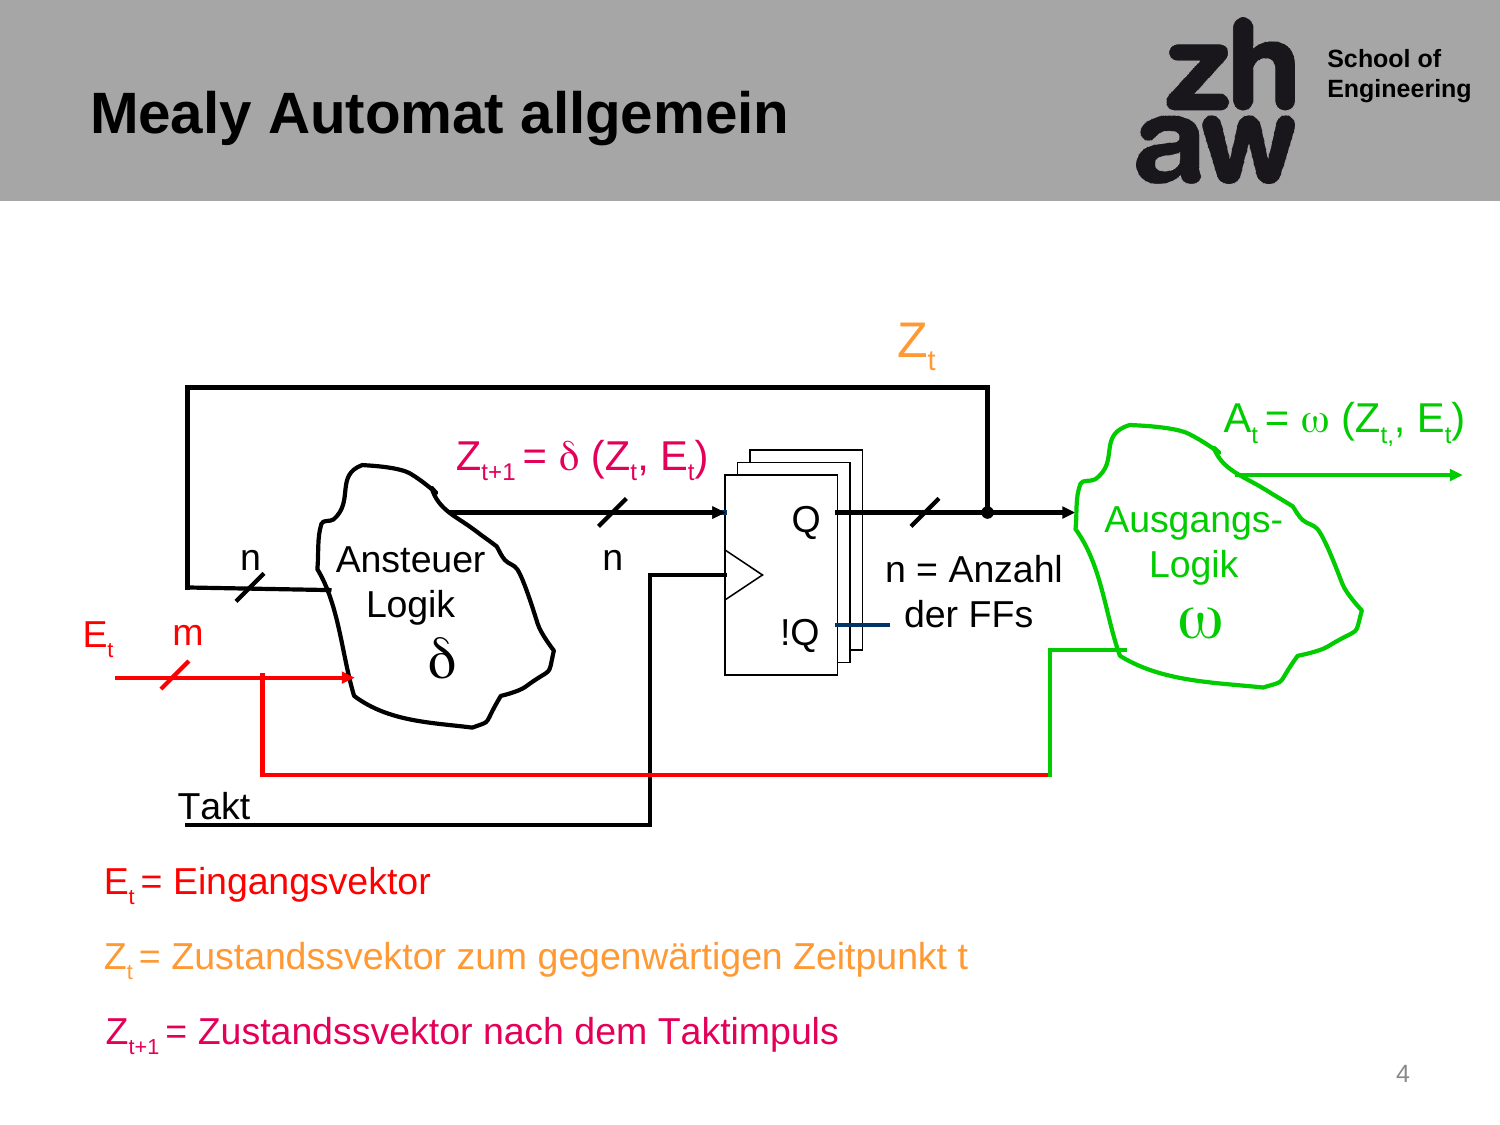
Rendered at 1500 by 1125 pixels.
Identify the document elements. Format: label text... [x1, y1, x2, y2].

text_box Q [774, 487, 838, 548]
text_box [724, 551, 759, 599]
text_box Et [67, 602, 129, 670]
text_box [340, 560, 554, 728]
text_box [1102, 518, 1362, 688]
text_box  [1162, 564, 1239, 660]
text_box At =  (Zt,, Et) [1208, 383, 1481, 456]
text_box !Q [749, 599, 850, 661]
text_box Ausgangs- Logik [1087, 487, 1301, 593]
text_box Zt = Zustandssvektor zum gegenwärtigen Zeitpunkt t [89, 924, 984, 992]
text_box Et = Eingangsvektor [88, 849, 446, 917]
text_box n [587, 524, 639, 586]
text_box Zt [882, 299, 951, 384]
title Mealy Automat allgemein [74, 45, 1102, 176]
text_box n = Anzahl der FFs [859, 537, 1078, 643]
text_box [724, 462, 850, 675]
text_box  [412, 612, 472, 698]
text_box Zt+1 = Zustandssvektor nach dem Taktimpuls [90, 999, 854, 1067]
text_box AnsteuerLogik [316, 527, 505, 634]
text_box n [225, 524, 276, 586]
text_box Zt+1 =  (Zt, Et) [441, 420, 724, 494]
text_box Takt [162, 774, 266, 836]
text_box [1075, 424, 1261, 549]
text_box [320, 465, 471, 527]
picture [1136, 17, 1295, 184]
text_box <number> [1074, 1042, 1426, 1103]
text_box m [157, 599, 219, 661]
